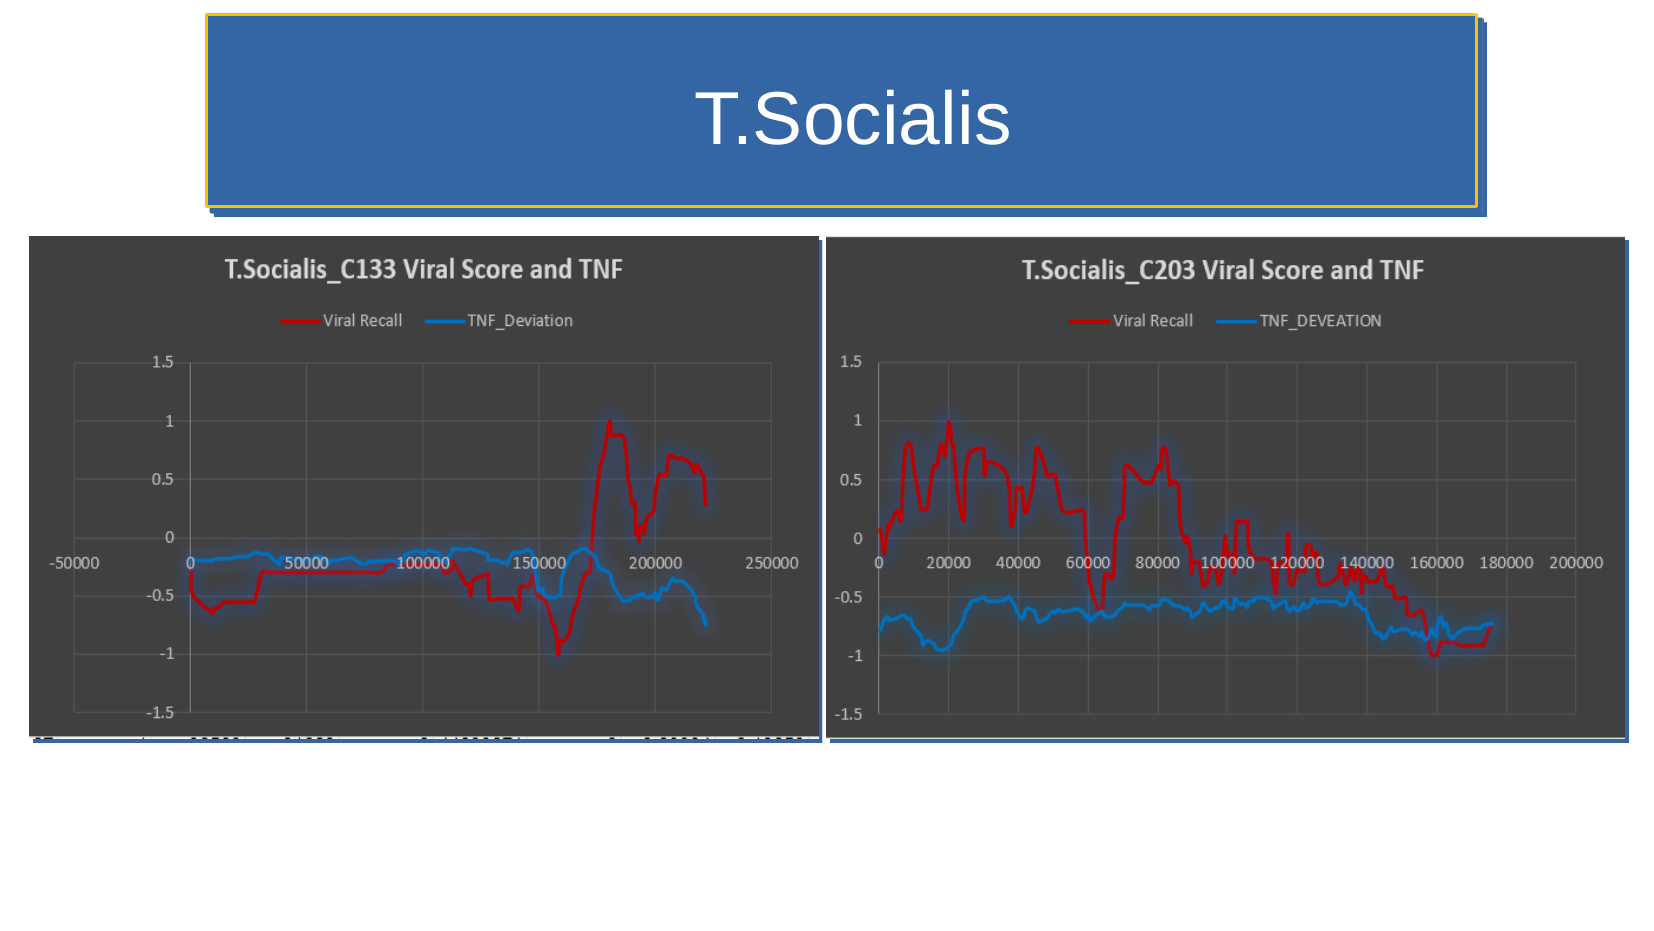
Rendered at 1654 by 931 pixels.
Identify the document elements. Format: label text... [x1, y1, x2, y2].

title T.Socialis [277, 44, 1430, 192]
picture [826, 236, 1625, 739]
picture [29, 236, 819, 739]
